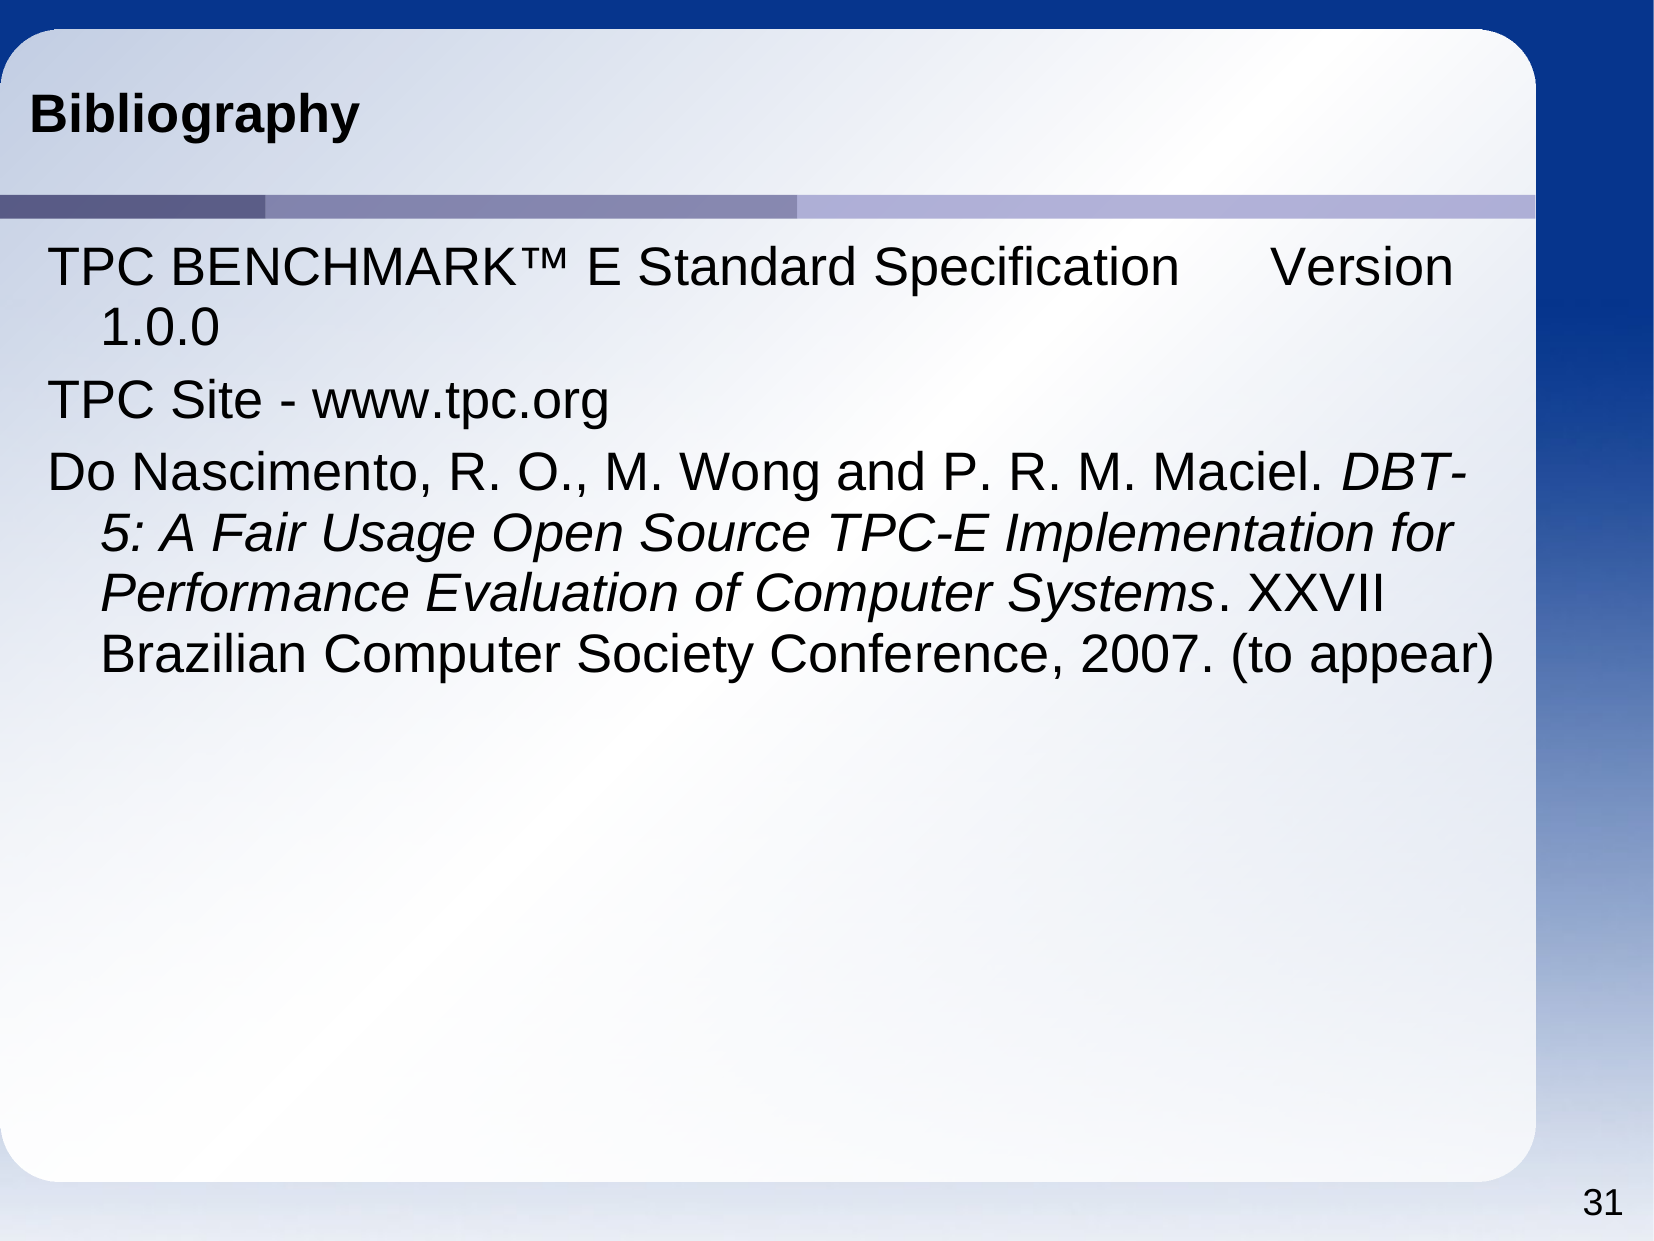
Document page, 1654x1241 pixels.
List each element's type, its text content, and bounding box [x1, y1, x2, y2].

picture [0, 0, 1654, 1241]
title Bibliography [29, 49, 1506, 178]
list TPC BENCHMARK™ E Standard Specification Version 1.0.0 TPC Site - www.tpc.org Do Nascimento, R. O., M. Wong and P. R. M. Maciel. DBT-5: A Fair Usage Open Source TPC-E Implementation for Performance Evaluation of Computer Systems. XXVII Brazilian Computer Society Conference, 2007. (to appear) [29, 236, 1506, 1152]
